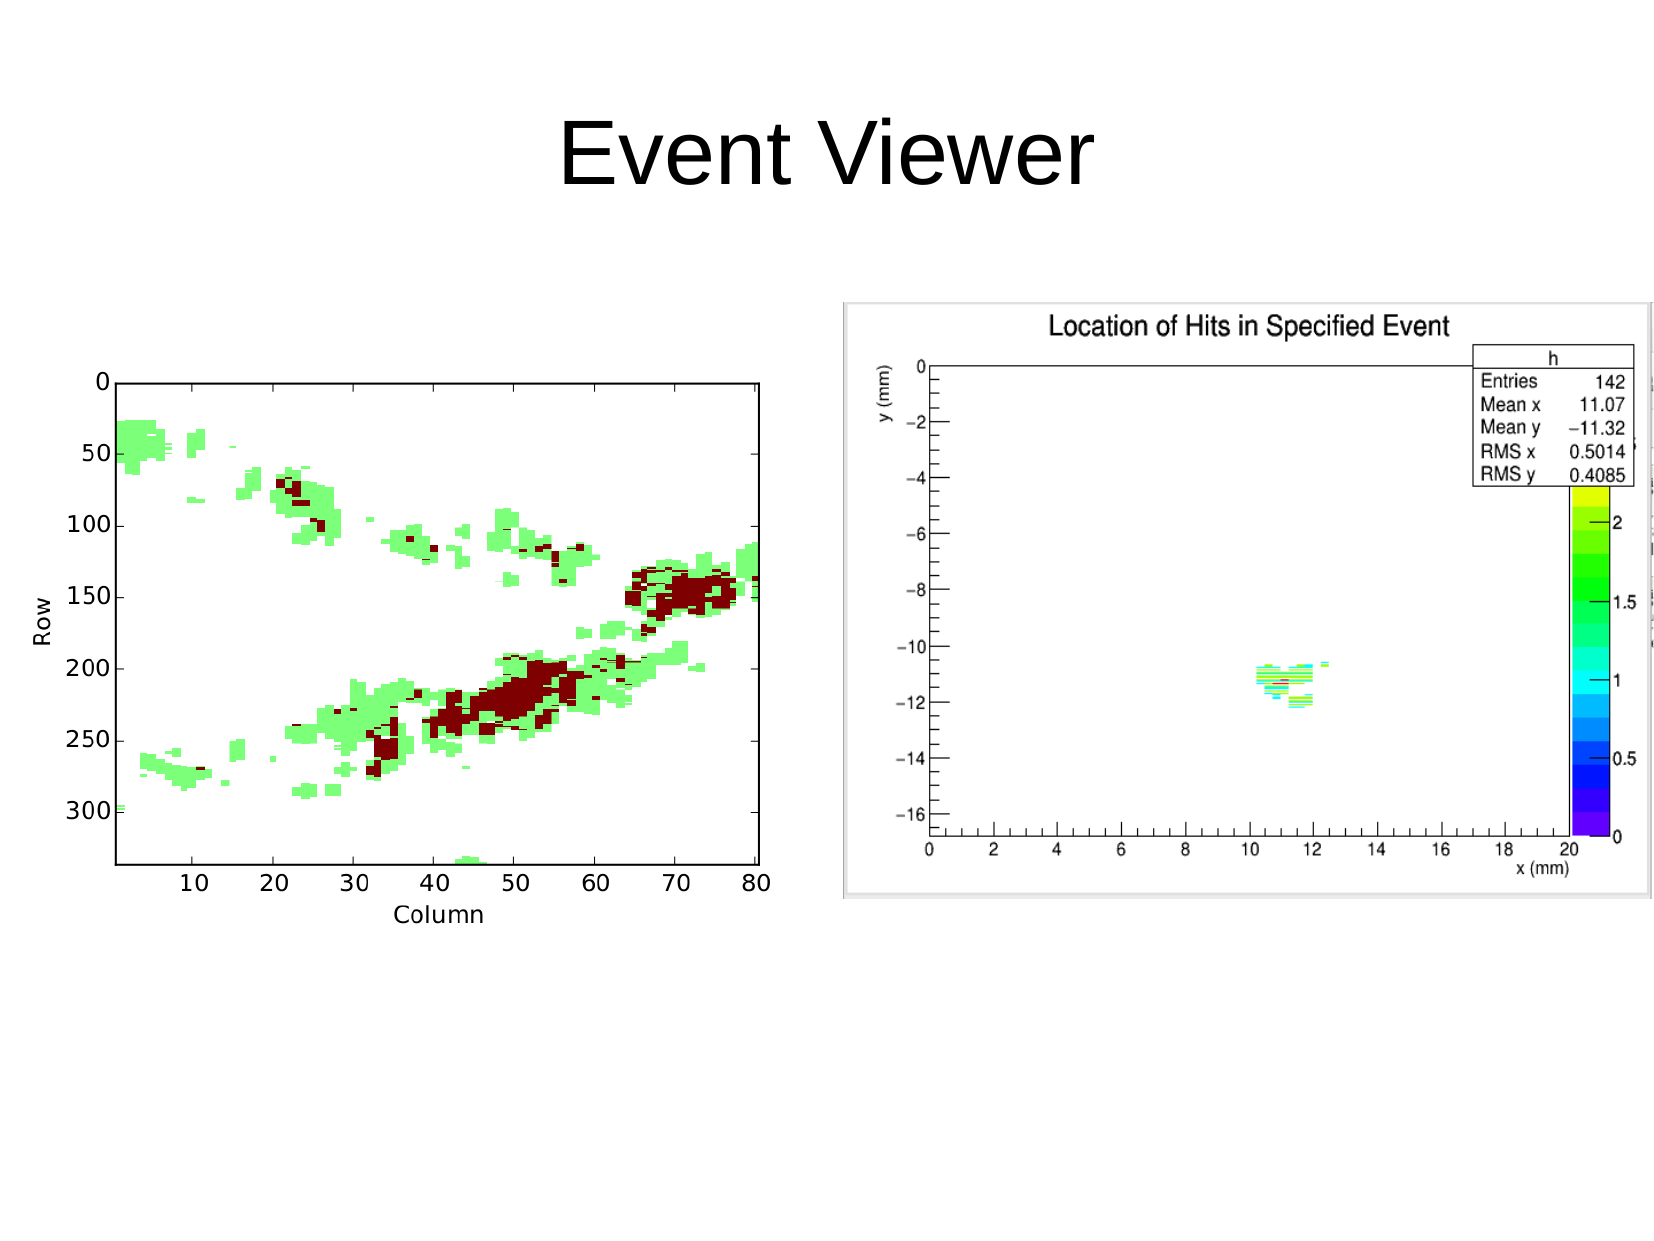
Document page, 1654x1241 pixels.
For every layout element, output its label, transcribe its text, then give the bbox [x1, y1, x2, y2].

title Event Viewer [82, 49, 1571, 257]
picture [843, 302, 1654, 899]
picture [0, 366, 781, 933]
